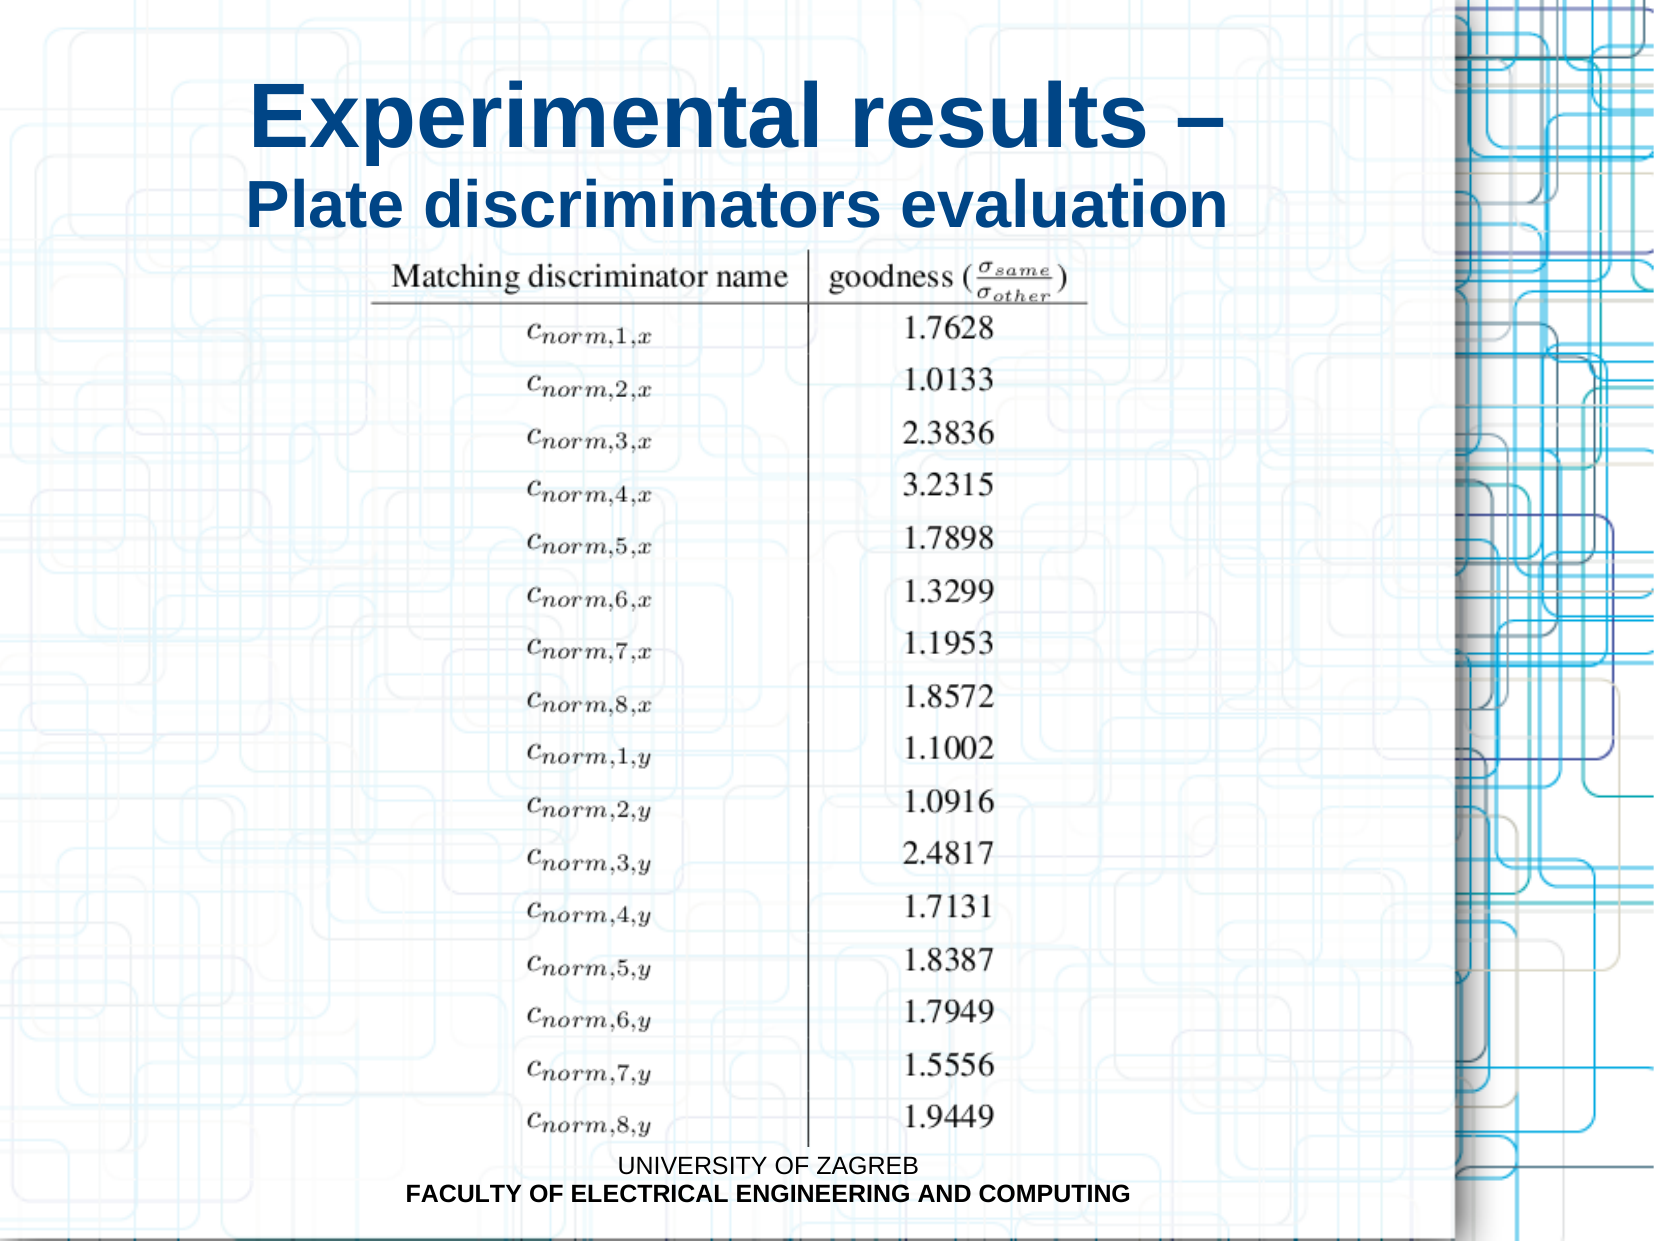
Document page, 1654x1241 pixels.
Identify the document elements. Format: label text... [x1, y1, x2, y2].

title Experimental results – Plate discriminators evaluation [59, 56, 1418, 250]
picture [0, 0, 1654, 1241]
